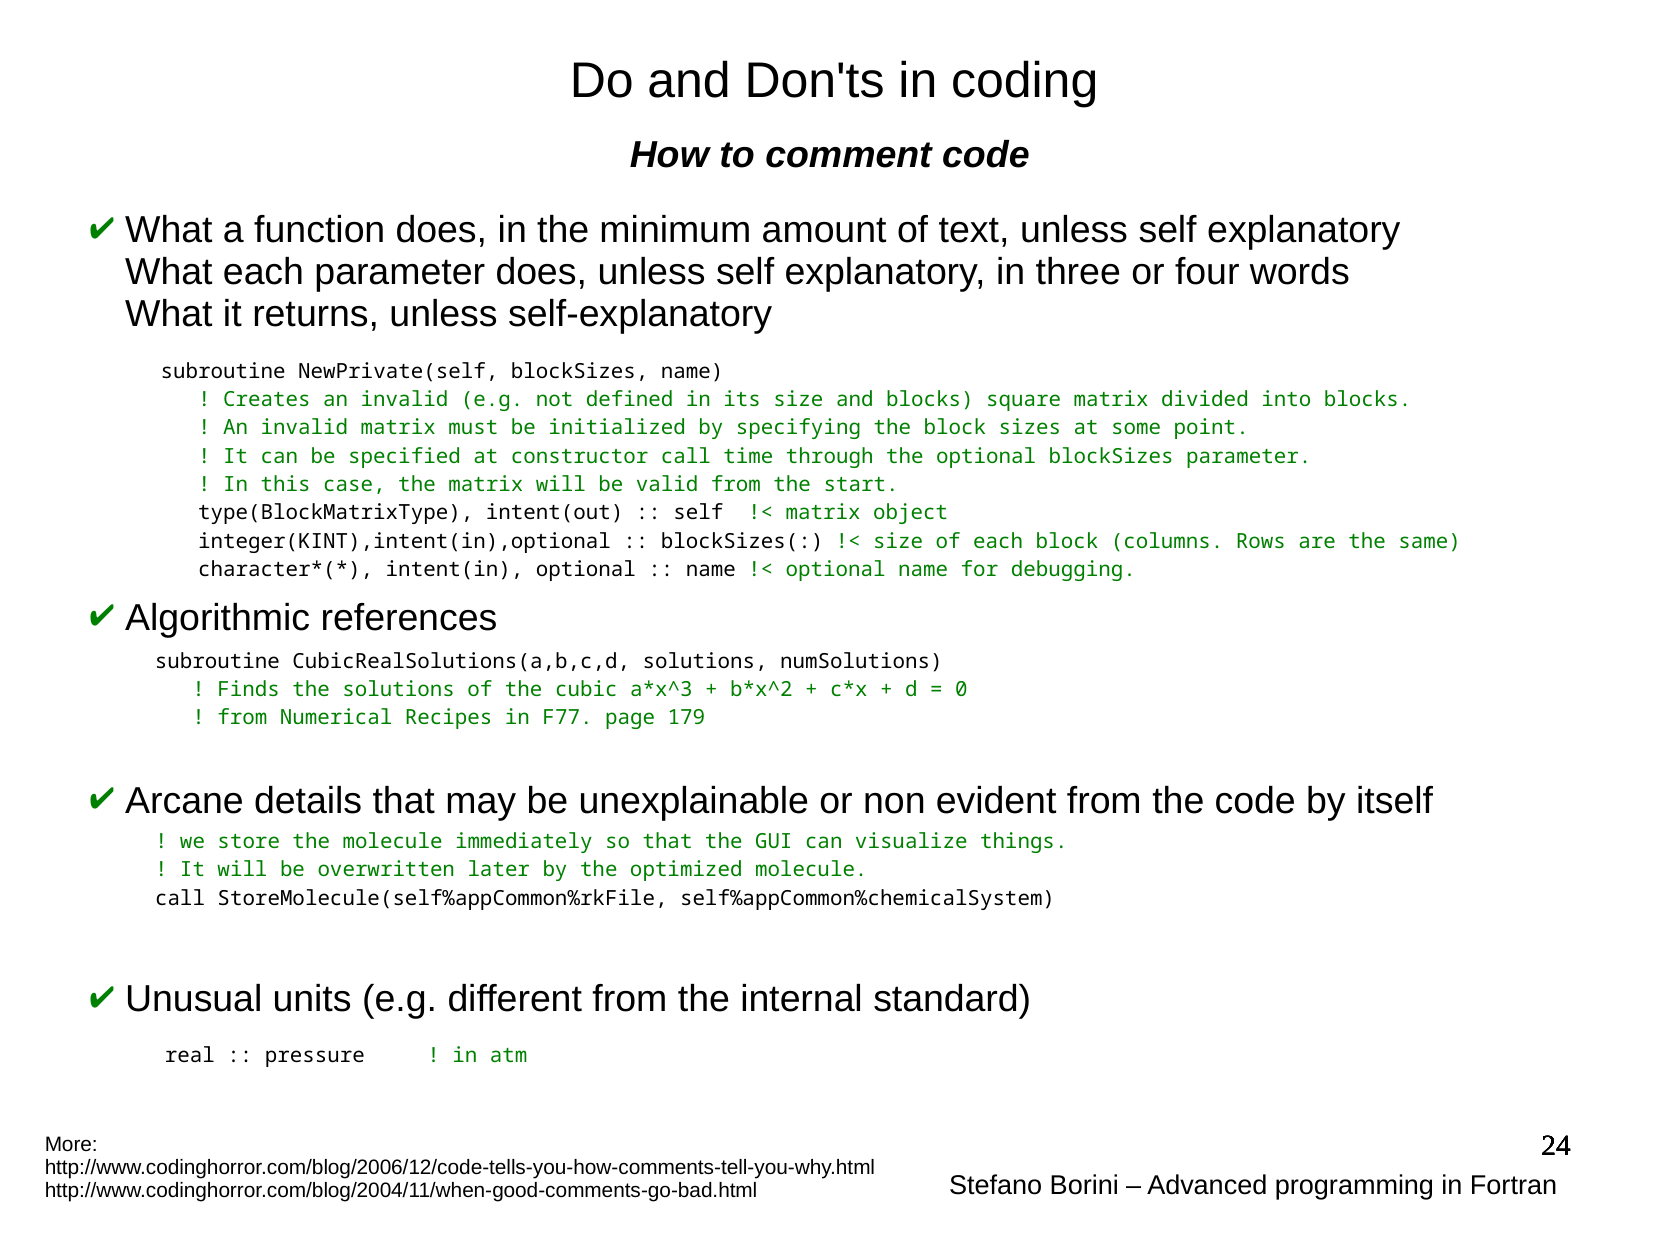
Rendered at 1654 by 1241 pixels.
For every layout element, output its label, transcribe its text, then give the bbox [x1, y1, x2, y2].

text_box Arcane details that may be unexplainable or non evident from the code by itself [75, 771, 1452, 829]
text_box What a function does, in the minimum amount of text, unless self explanatory What each parameter does, unless self explanatory, in three or four words What it returns, unless self-explanatory [75, 201, 1418, 385]
text_box subroutine CubicRealSolutions(a,b,c,d, solutions, numSolutions) ! Finds the solutions of the cubic a*x^3 + b*x^2 + c*x + d = 0 ! from Numerical Recipes in F77. page 179 [139, 638, 1415, 769]
text_box Unusual units (e.g. different from the internal standard) [75, 970, 1049, 1027]
text_box More: http://www.codinghorror.com/blog/2006/12/code-tells-you-how-comments-tell-you-why.html http://www.codinghorror.com/blog/2004/11/when-good-comments-go-bad.html [30, 1125, 895, 1241]
text_box Algorithmic references [75, 588, 514, 646]
text_box subroutine NewPrivate(self, blockSizes, name) ! Creates an invalid (e.g. not defined in its size and blocks) square matrix divided into blocks. ! An invalid matrix must be initialized by specifying the block sizes at some point. ! It can be specified at constructor call time through the optional blockSizes parameter. ! In this case, the matrix will be valid from the start. type(BlockMatrixType), intent(out) :: self !< matrix object integer(KINT),intent(in),optional :: blockSizes(:) !< size of each block (columns. Rows are the same) character*(*), intent(in), optional :: name !< optional name for debugging. [145, 348, 1654, 572]
text_box How to comment code [615, 126, 1045, 184]
text_box 46 [1185, 1129, 1571, 1216]
text_box Do and Don'ts in coding [555, 44, 1216, 116]
text_box ! we store the molecule immediately so that the GUI can visualize things. ! It will be overwritten later by the optimized molecule. call StoreMolecule(self%appCommon%rkFile, self%appCommon%chemicalSystem) [102, 818, 1633, 943]
text_box real :: pressure ! in atm [150, 1033, 543, 1075]
